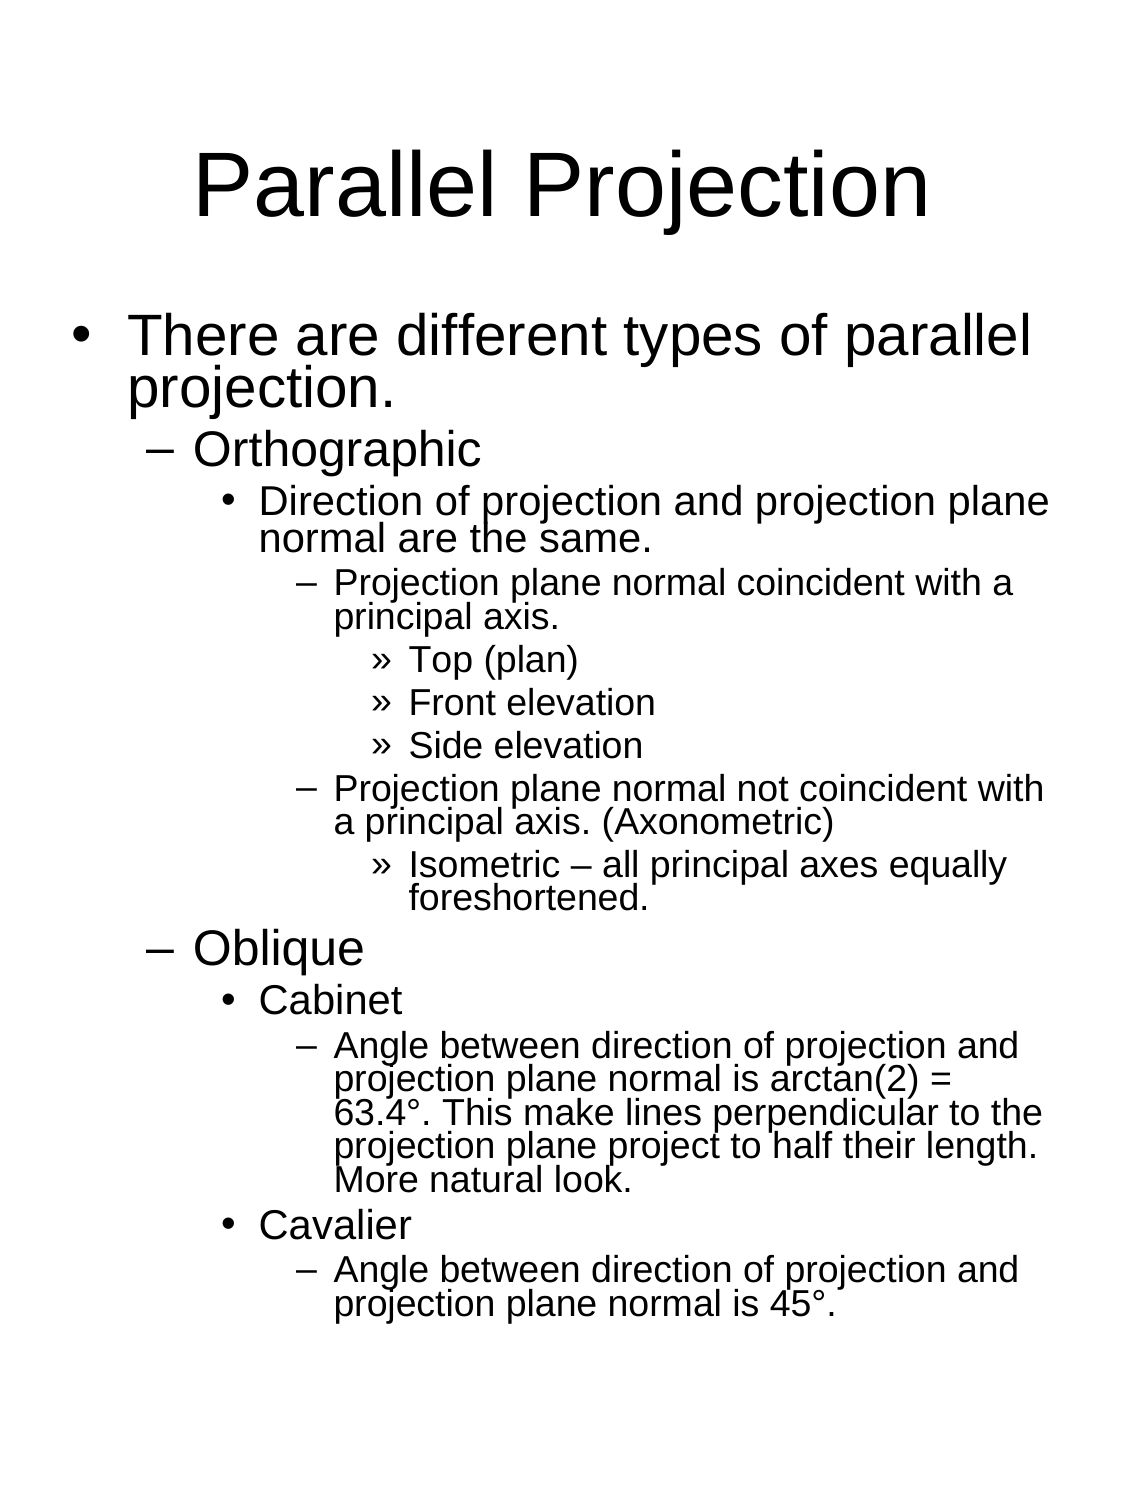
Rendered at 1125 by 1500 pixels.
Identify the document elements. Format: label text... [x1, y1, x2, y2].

title Parallel Projection [56, 60, 1069, 306]
list There are different types of parallel projection. Orthographic Direction of projection and projection plane normal are the same. Projection plane normal coincident with a principal axis. Top (plan) Front elevation Side elevation Projection plane normal not coincident with a principal axis. (Axonometric) Isometric – all principal axes equally foreshortened. Oblique Cabinet Angle between direction of projection and projection plane normal is arctan(2) = 63.4°. This make lines perpendicular to the projection plane project to half their length. More natural look. Cavalier Angle between direction of projection and projection plane normal is 45°. [56, 306, 1069, 1418]
